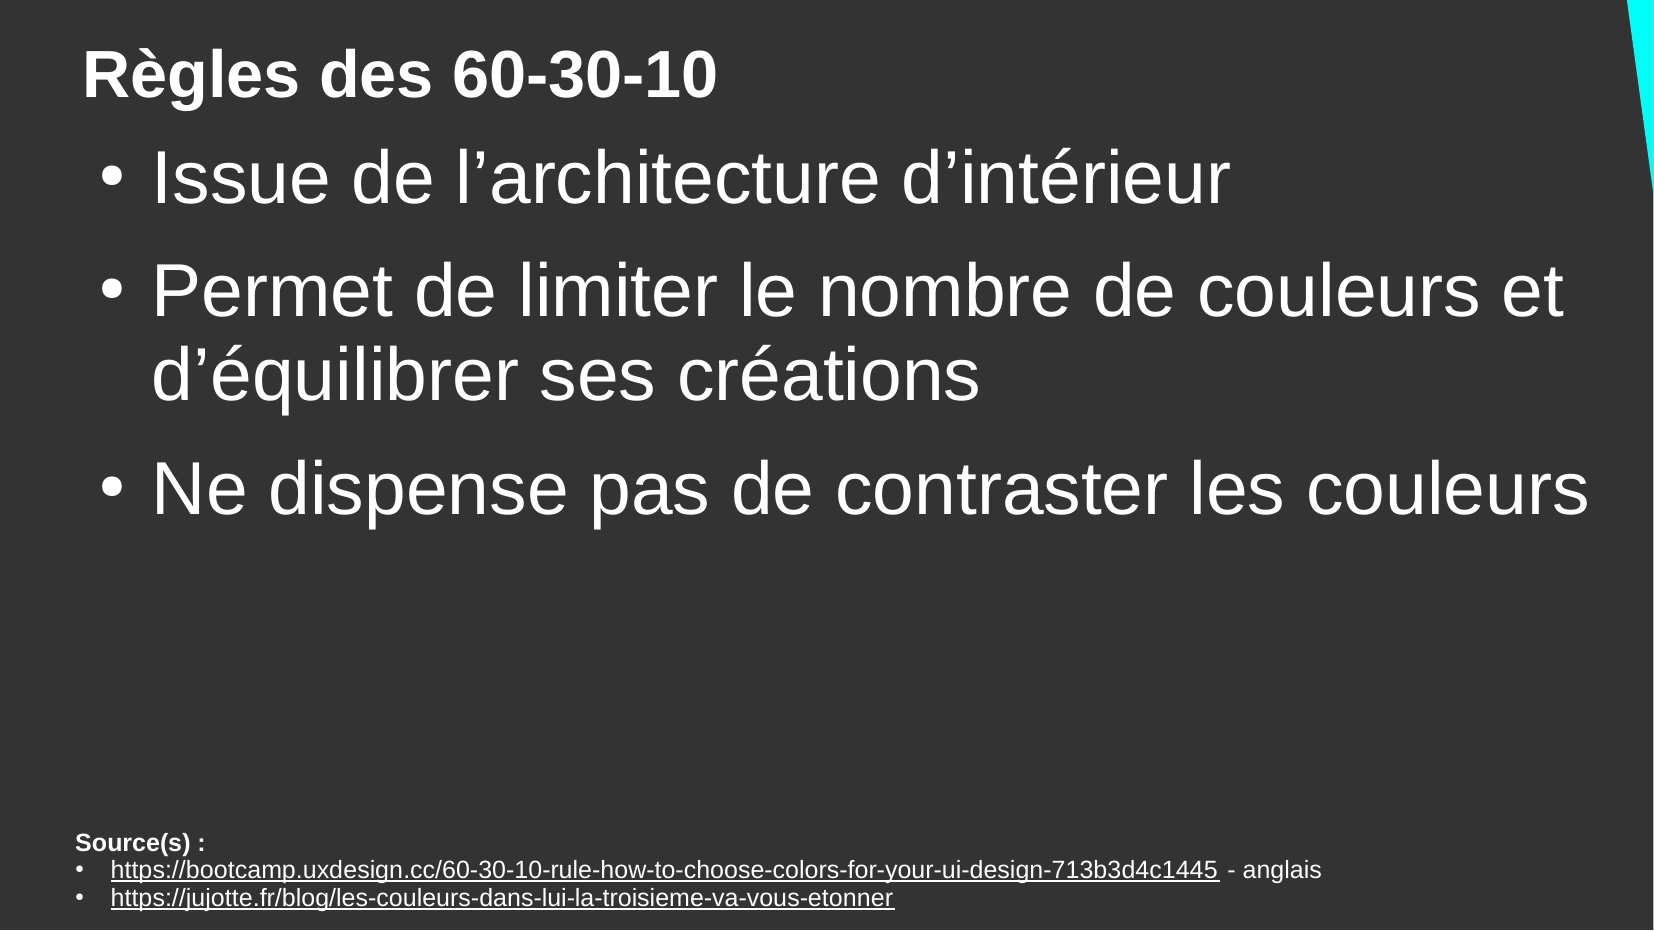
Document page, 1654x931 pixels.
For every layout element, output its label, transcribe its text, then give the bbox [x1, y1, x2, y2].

text_box Source(s) : https://bootcamp.uxdesign.cc/60-30-10-rule-how-to-choose-colors-for-your-ui-design-713b3d4c1445 - anglais https://jujotte.fr/blog/les-couleurs-dans-lui-la-troisieme-va-vous-etonner [60, 820, 1546, 920]
title Règles des 60-30-10 [82, 37, 1571, 114]
list Issue de l’architecture d’intérieur Permet de limiter le nombre de couleurs et d’équilibrer ses créations Ne dispense pas de contraster les couleurs [80, 135, 1620, 804]
text_box [1626, 0, 1654, 199]
